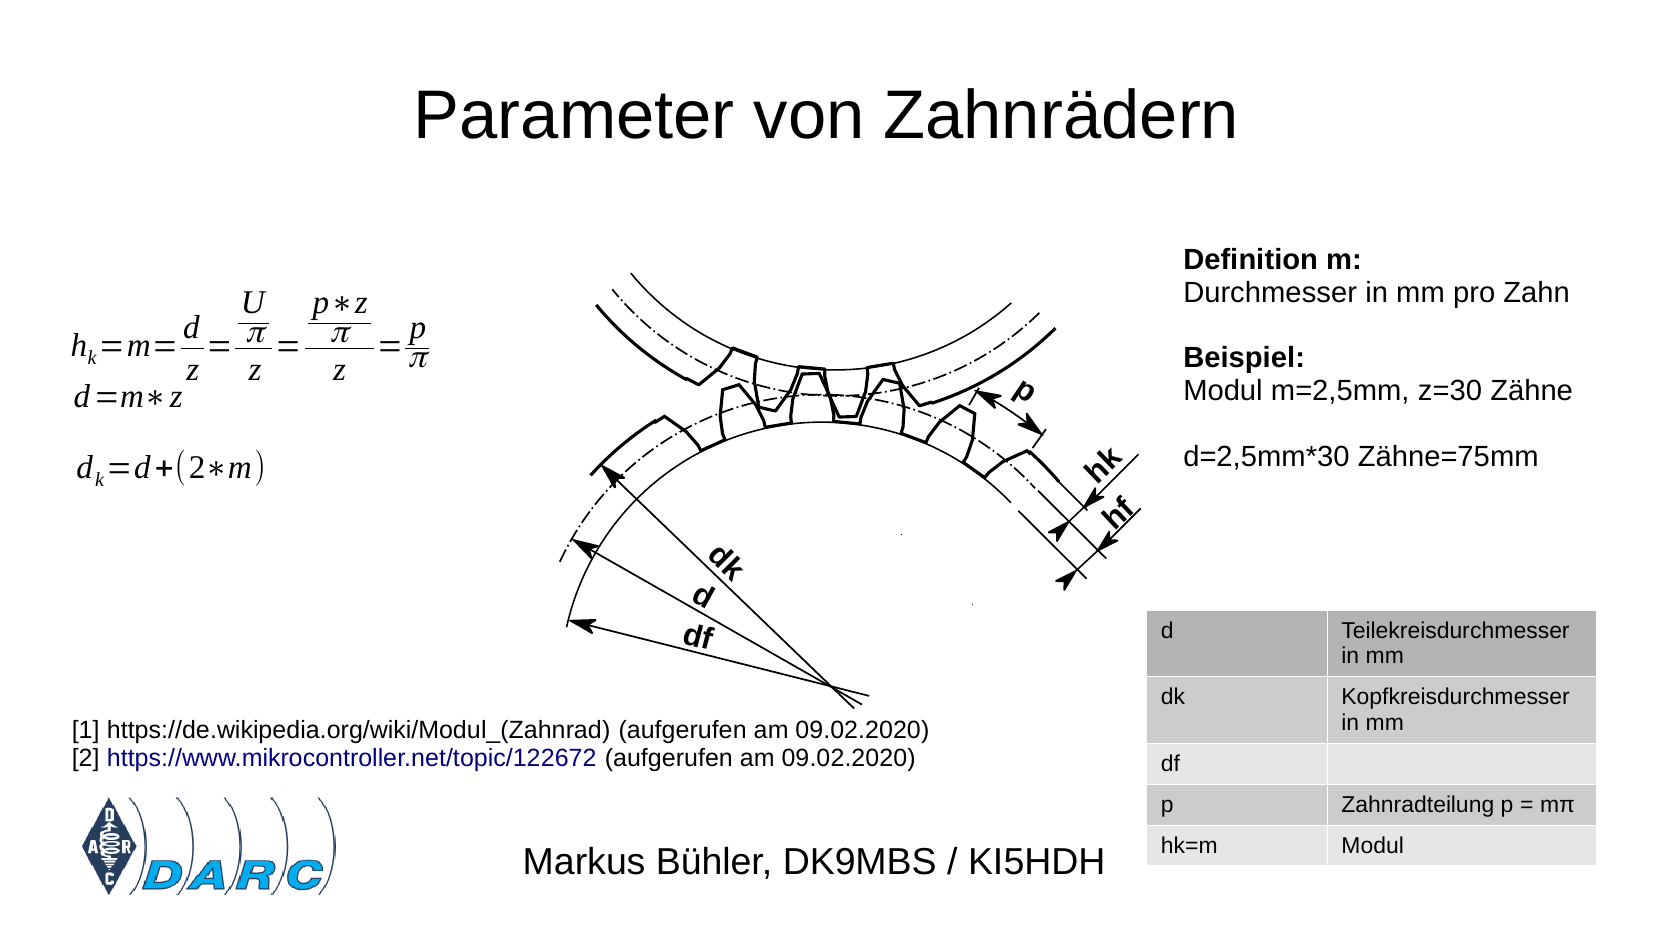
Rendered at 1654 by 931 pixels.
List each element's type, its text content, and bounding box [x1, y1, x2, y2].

table_cell dk [1147, 677, 1327, 743]
table_cell Kopfkreisdurchmesser in mm [1328, 677, 1596, 743]
table_cell p [1147, 785, 1327, 825]
chart [70, 448, 272, 492]
table_cell Zahnradteilung p = mπ [1328, 785, 1596, 825]
table_cell hk=m [1147, 826, 1327, 865]
table_cell Modul [1328, 826, 1596, 865]
text_box [1] https://de.wikipedia.org/wiki/Modul_(Zahnrad) (aufgerufen am 09.02.2020) [2] https://www.mikrocontroller.net/topic/122672 (aufgerufen am 09.02.2020) [57, 708, 945, 780]
chart [64, 283, 438, 415]
text_box Definition m: Durchmesser in mm pro Zahn Beispiel: Modul m=2,5mm, z=30 Zähne d=2,5mm*30 Zähne=75mm [1168, 235, 1630, 513]
picture [499, 209, 1169, 742]
table_cell [1328, 744, 1596, 784]
picture [82, 797, 336, 895]
table_cell df [1147, 744, 1327, 784]
title Parameter von Zahnrädern [82, 37, 1571, 193]
table_header d [1147, 611, 1327, 676]
table_header Teilekreisdurchmesser in mm [1328, 611, 1596, 676]
text_box Markus Bühler, DK9MBS / KI5HDH [507, 832, 1121, 890]
